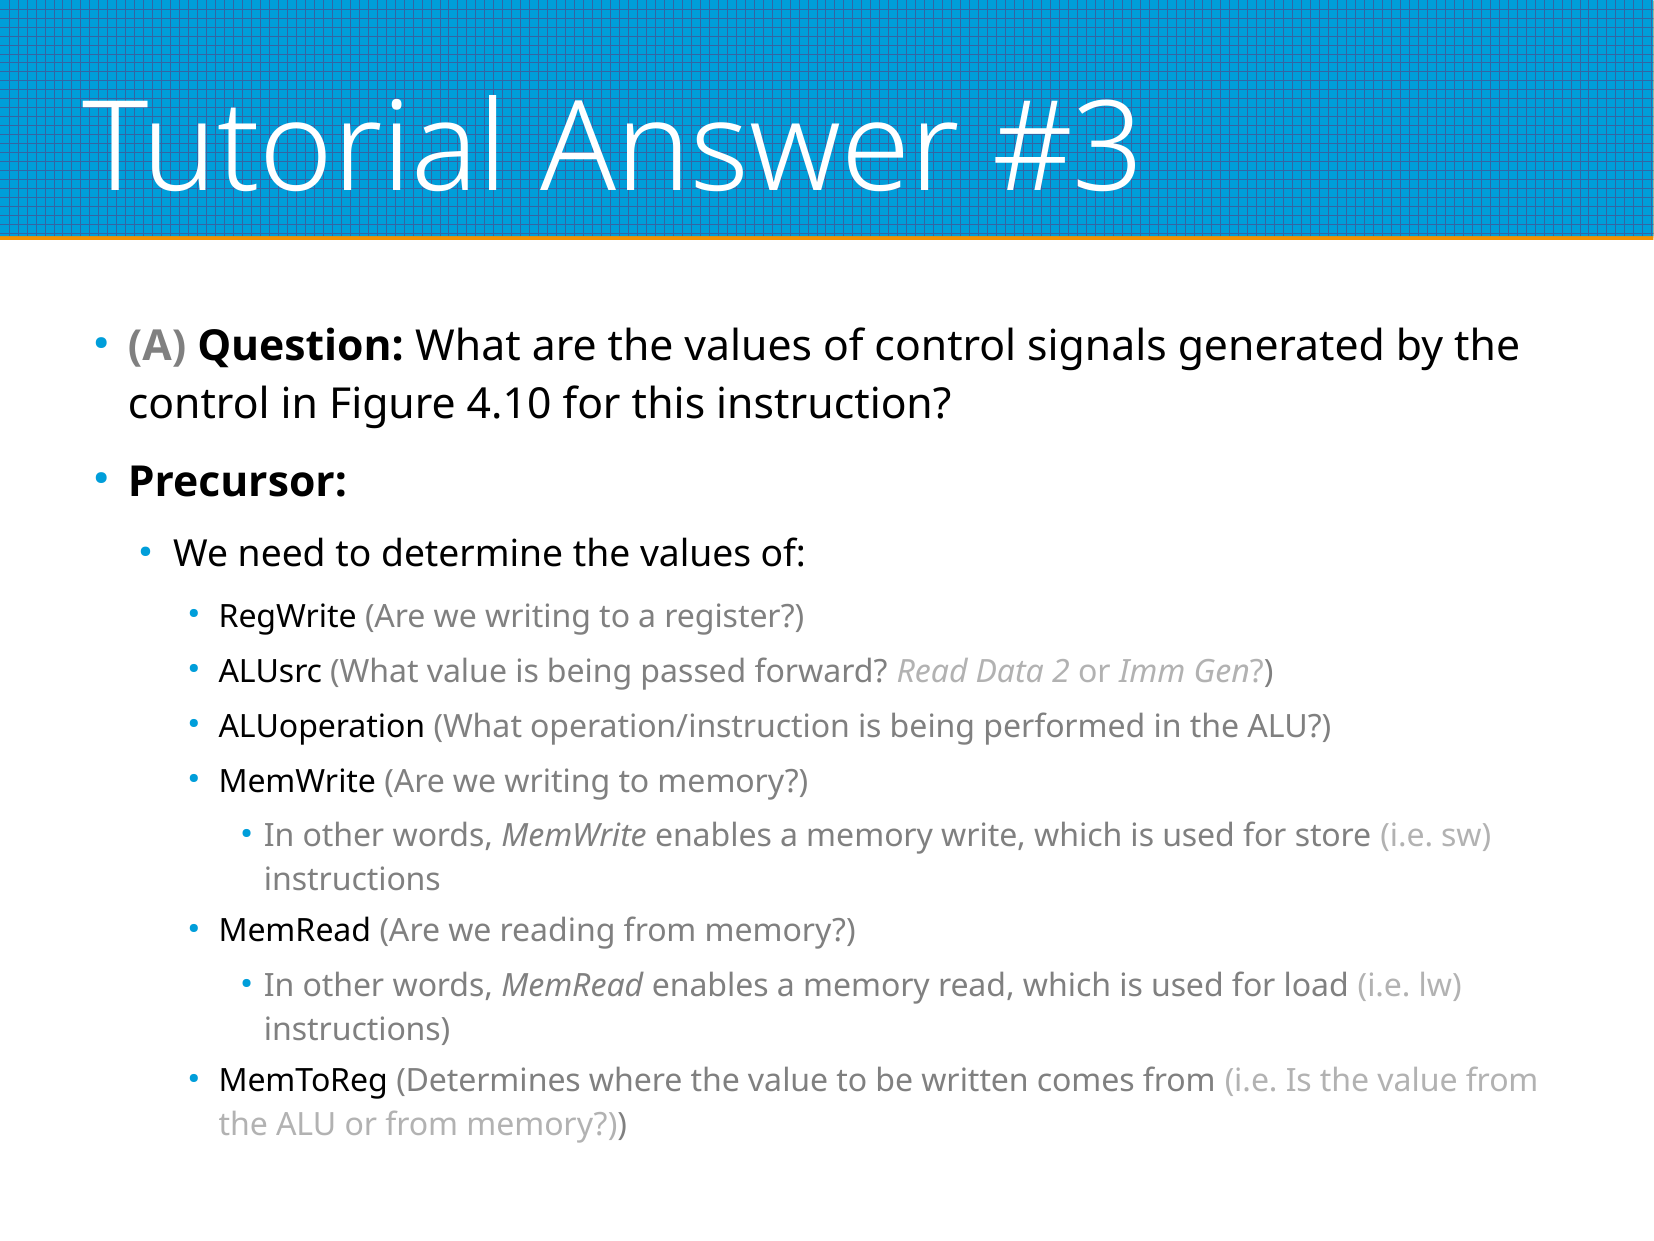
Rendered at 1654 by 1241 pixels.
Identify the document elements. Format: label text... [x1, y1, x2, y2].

list (A) Question: What are the values of control signals generated by the control in Figure 4.10 for this instruction? Precursor: We need to determine the values of: RegWrite (Are we writing to a register?) ALUsrc (What value is being passed forward? Read Data 2 or Imm Gen?) ALUoperation (What operation/instruction is being performed in the ALU?) MemWrite (Are we writing to memory?) In other words, MemWrite enables a memory write, which is used for store (i.e. sw) instructions MemRead (Are we reading from memory?) In other words, MemRead enables a memory read, which is used for load (i.e. lw) instructions) MemToReg (Determines where the value to be written comes from (i.e. Is the value from the ALU or from memory?)) [82, 314, 1563, 1152]
title Tutorial Answer #3 [82, 19, 1571, 227]
